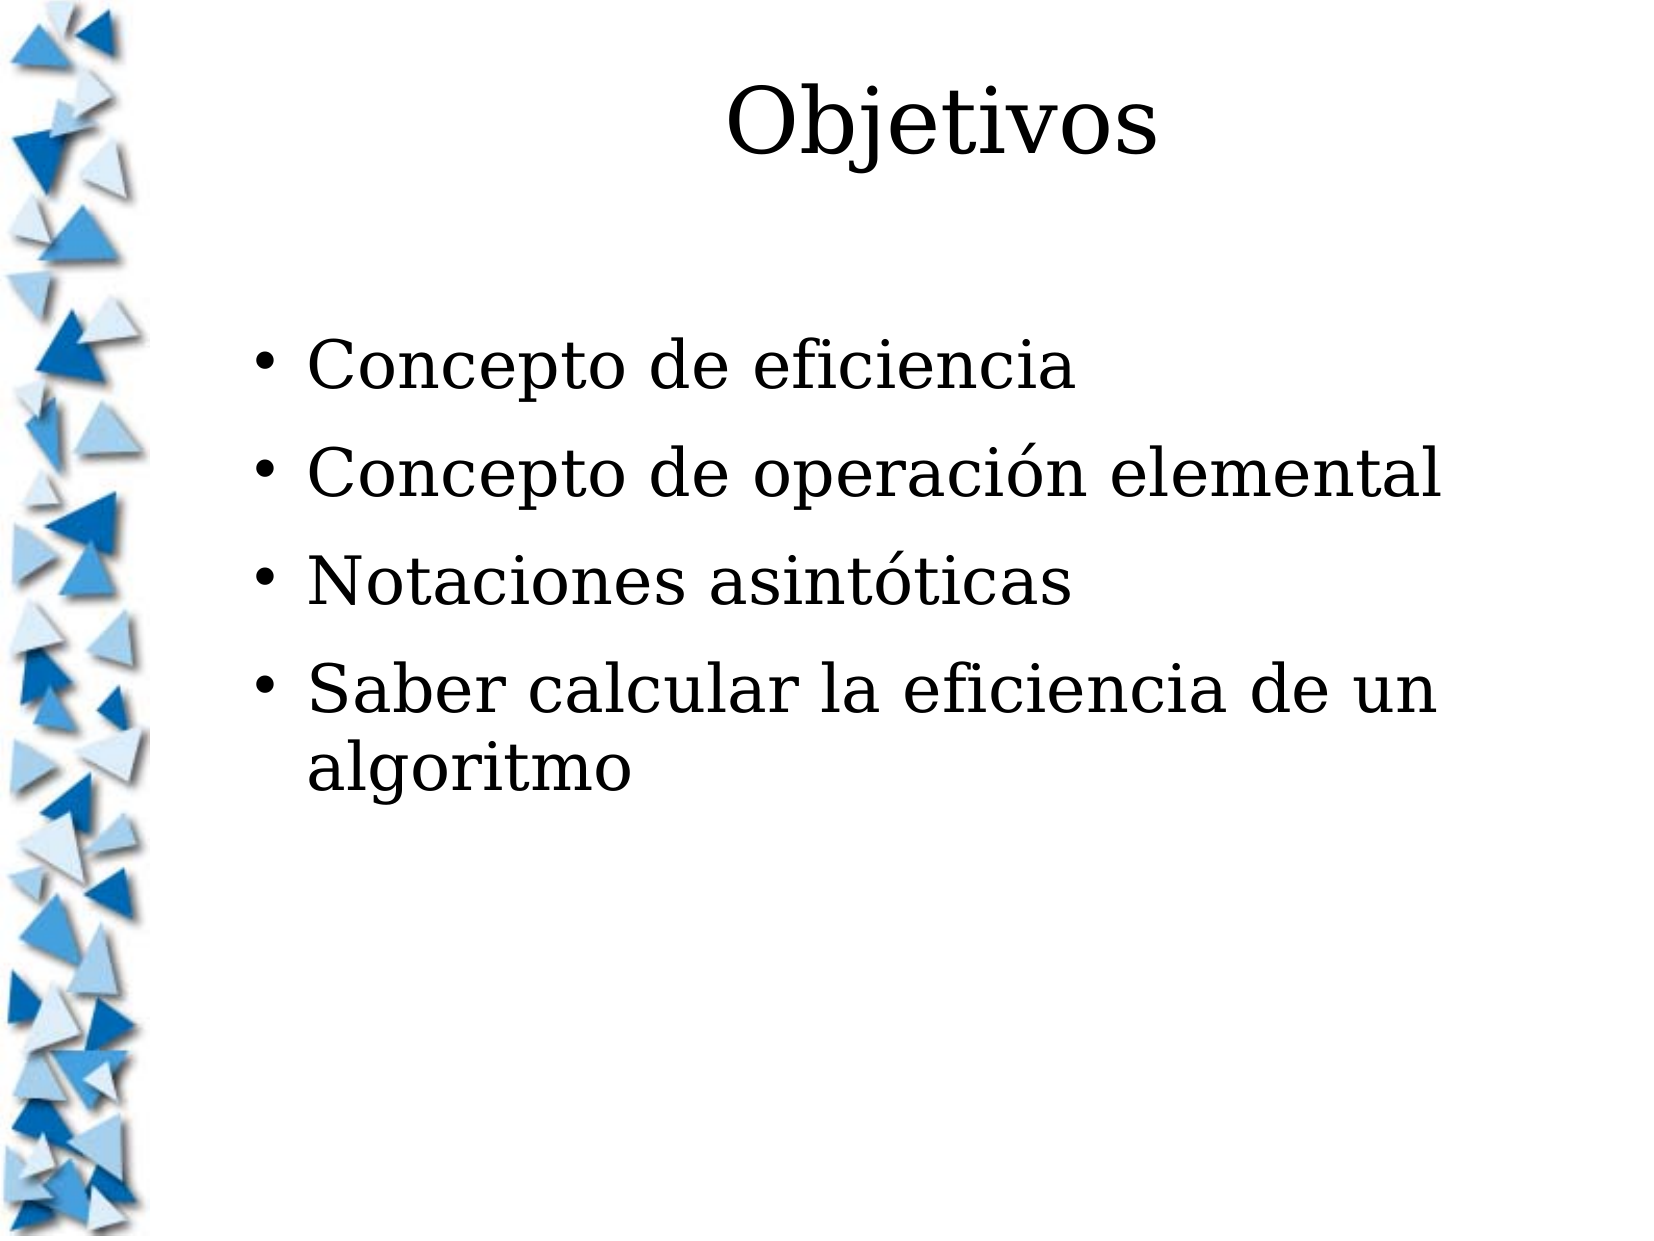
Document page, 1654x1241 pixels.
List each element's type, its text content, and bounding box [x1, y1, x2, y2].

picture [0, 0, 150, 1236]
text_box Objetivos [315, 49, 1571, 192]
text_box Concepto de eficiencia Concepto de operación elemental Notaciones asintóticas Saber calcular la eficiencia de un algoritmo [236, 324, 1571, 1241]
